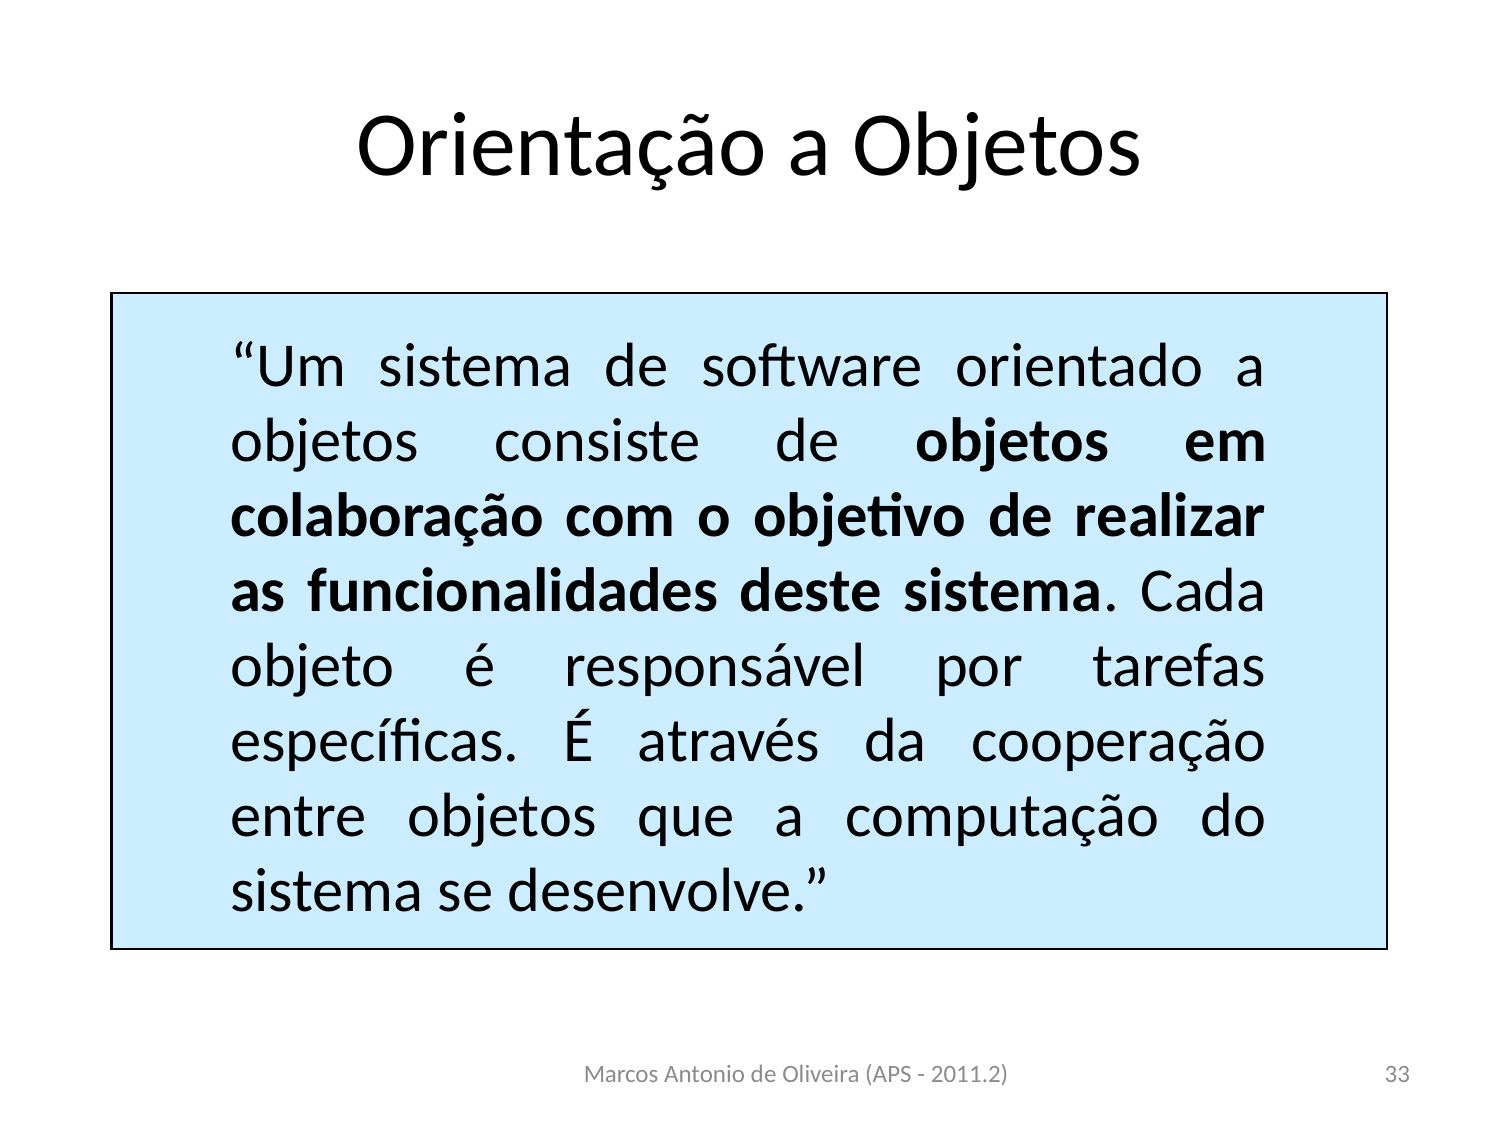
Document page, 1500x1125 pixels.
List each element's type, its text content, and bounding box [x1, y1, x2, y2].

footer Marcos Antonio de Oliveira (APS - 2011.2) [512, 1042, 1074, 1103]
text_box “Um sistema de software orientado a objetos consiste de objetos em colaboração com o objetivo de realizar as funcionalidades deste sistema. Cada objeto é responsável por tarefas específicas. É através da cooperação entre objetos que a computação do sistema se desenvolve.” [215, 316, 1282, 932]
text_box [111, 292, 1388, 950]
title Orientação a Objetos [75, 45, 1425, 233]
slide_number <número> [1074, 1042, 1425, 1103]
